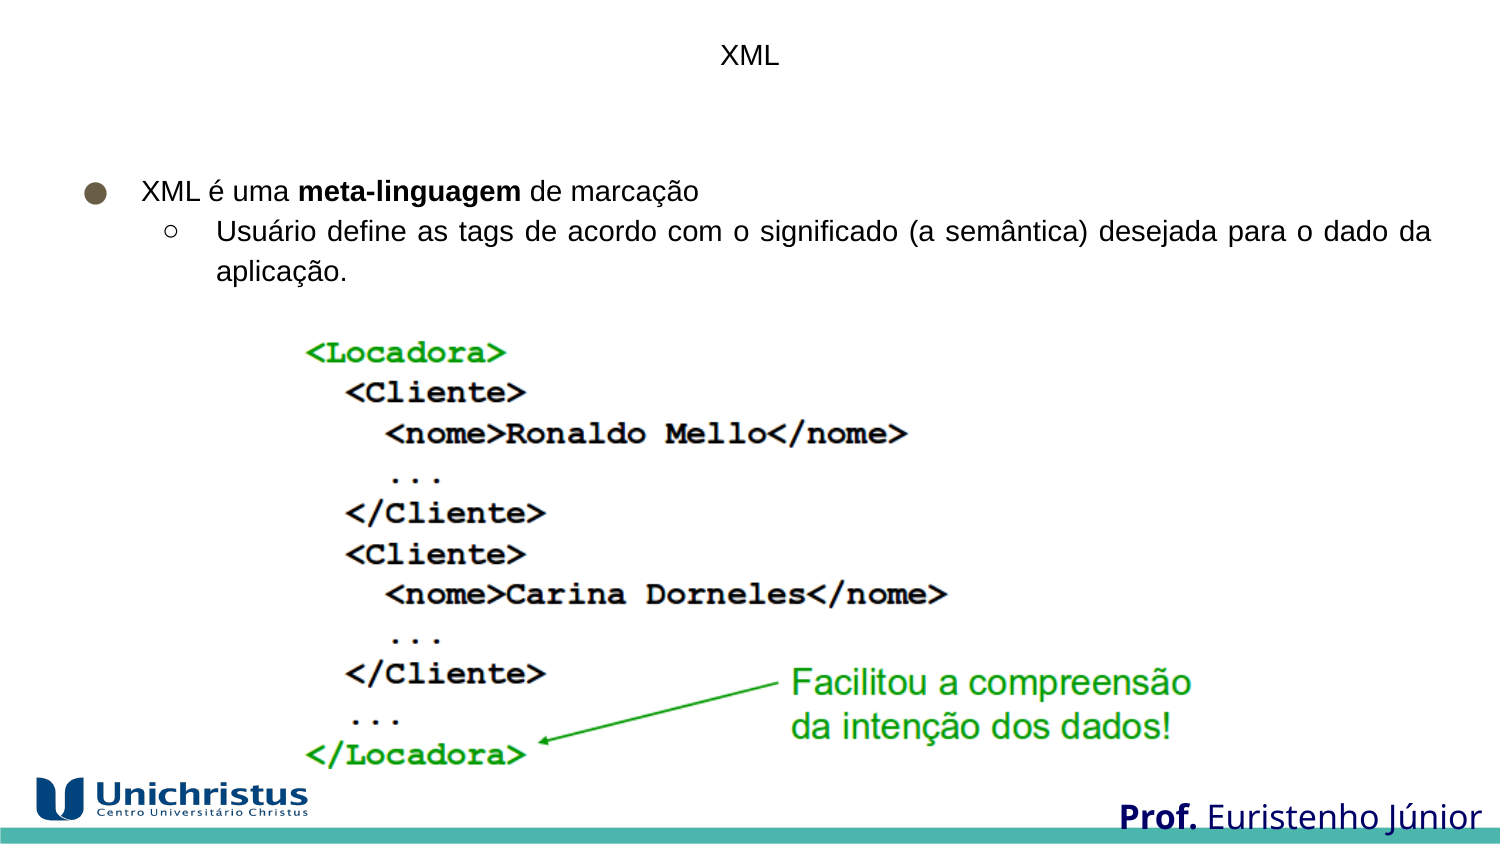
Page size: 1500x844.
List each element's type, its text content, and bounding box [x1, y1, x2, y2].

title XML [51, 20, 1449, 137]
picture [32, 775, 312, 822]
picture [296, 320, 1204, 769]
list XML é uma meta-linguagem de marcação Usuário define as tags de acordo com o significado (a semântica) desejada para o dado da aplicação. [51, 152, 1449, 750]
